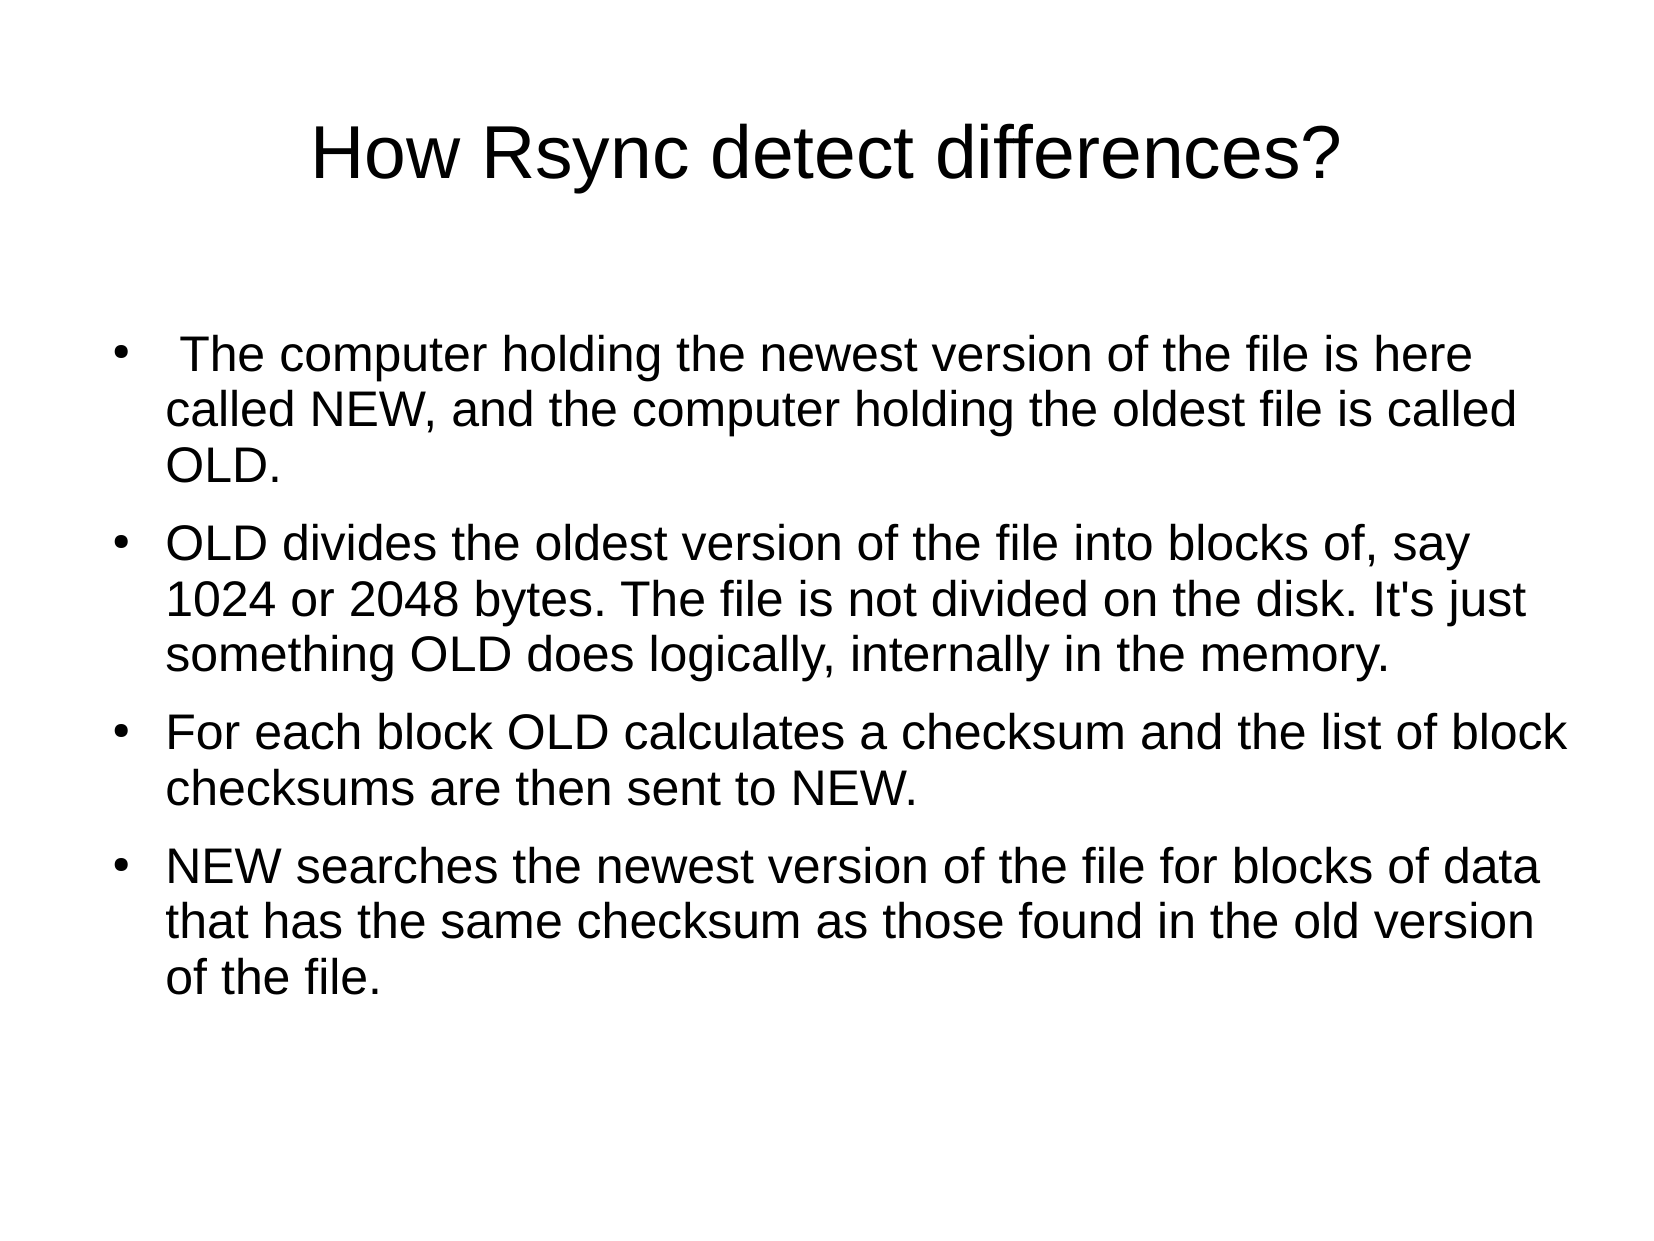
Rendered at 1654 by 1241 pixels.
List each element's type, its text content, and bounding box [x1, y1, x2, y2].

list The computer holding the newest version of the file is here called NEW, and the computer holding the oldest file is called OLD. OLD divides the oldest version of the file into blocks of, say 1024 or 2048 bytes. The file is not divided on the disk. It's just something OLD does logically, internally in the memory. For each block OLD calculates a checksum and the list of block checksums are then sent to NEW. NEW searches the newest version of the file for blocks of data that has the same checksum as those found in the old version of the file. [94, 248, 1583, 1146]
title How Rsync detect differences? [82, 49, 1571, 257]
